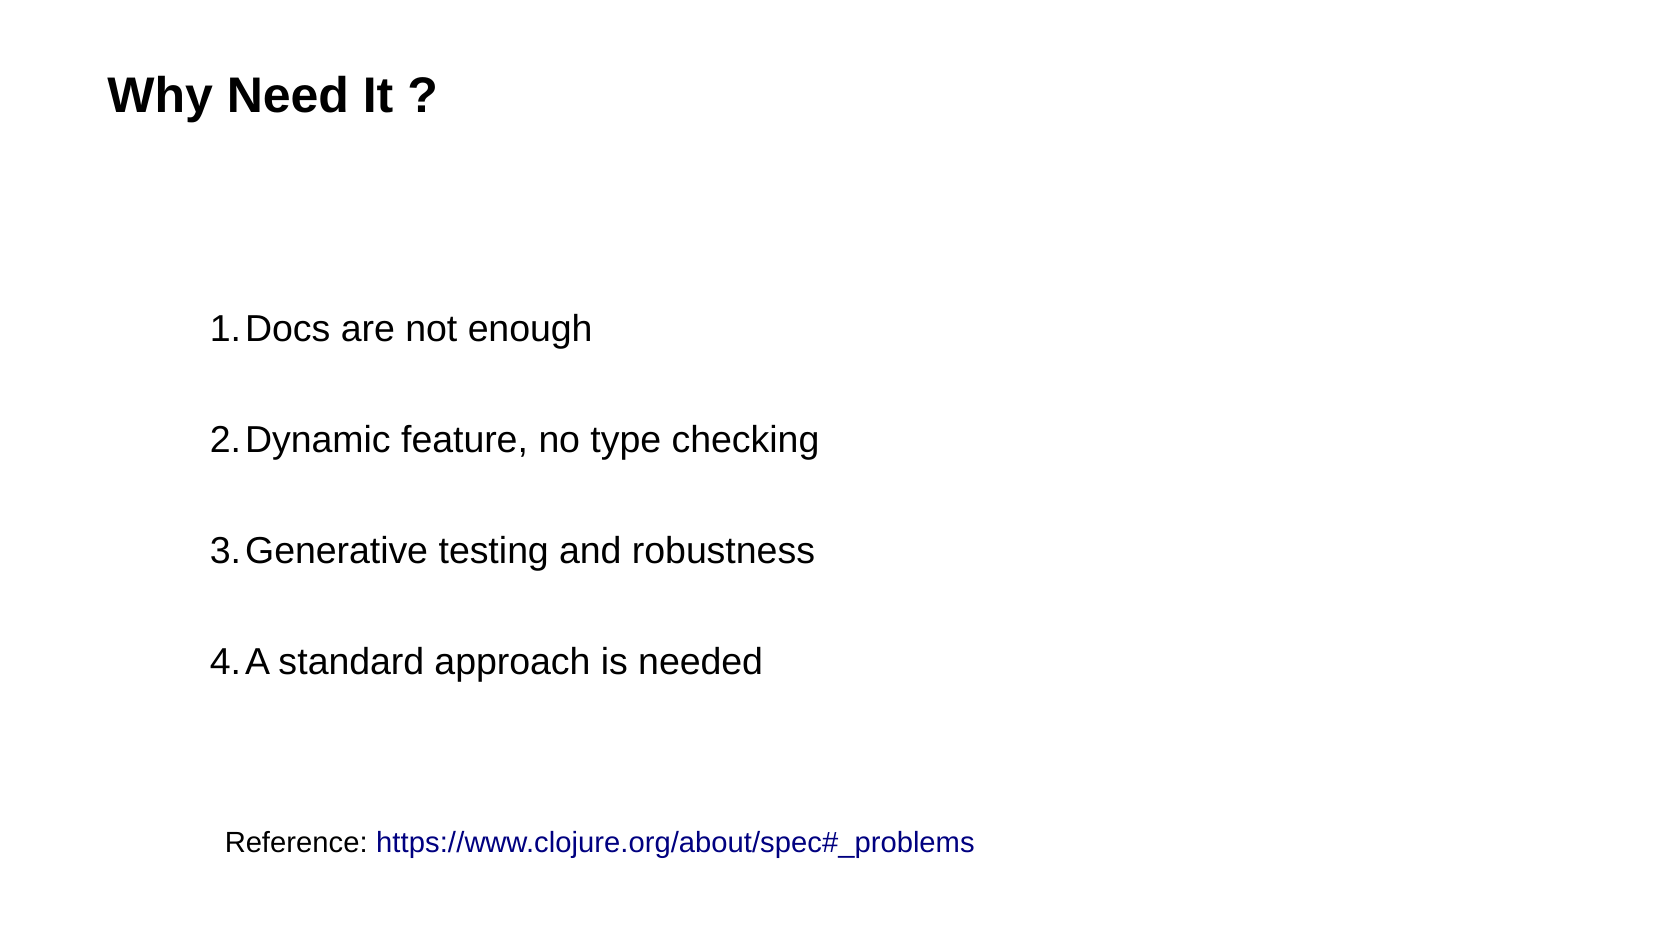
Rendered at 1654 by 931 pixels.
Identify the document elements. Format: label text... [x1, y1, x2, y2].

text_box Why Need It ? [92, 60, 858, 131]
text_box Docs are not enough Dynamic feature, no type checking Generative testing and robustness A standard approach is needed [195, 300, 1486, 690]
text_box Reference: https://www.clojure.org/about/spec#_problems [210, 818, 1441, 866]
